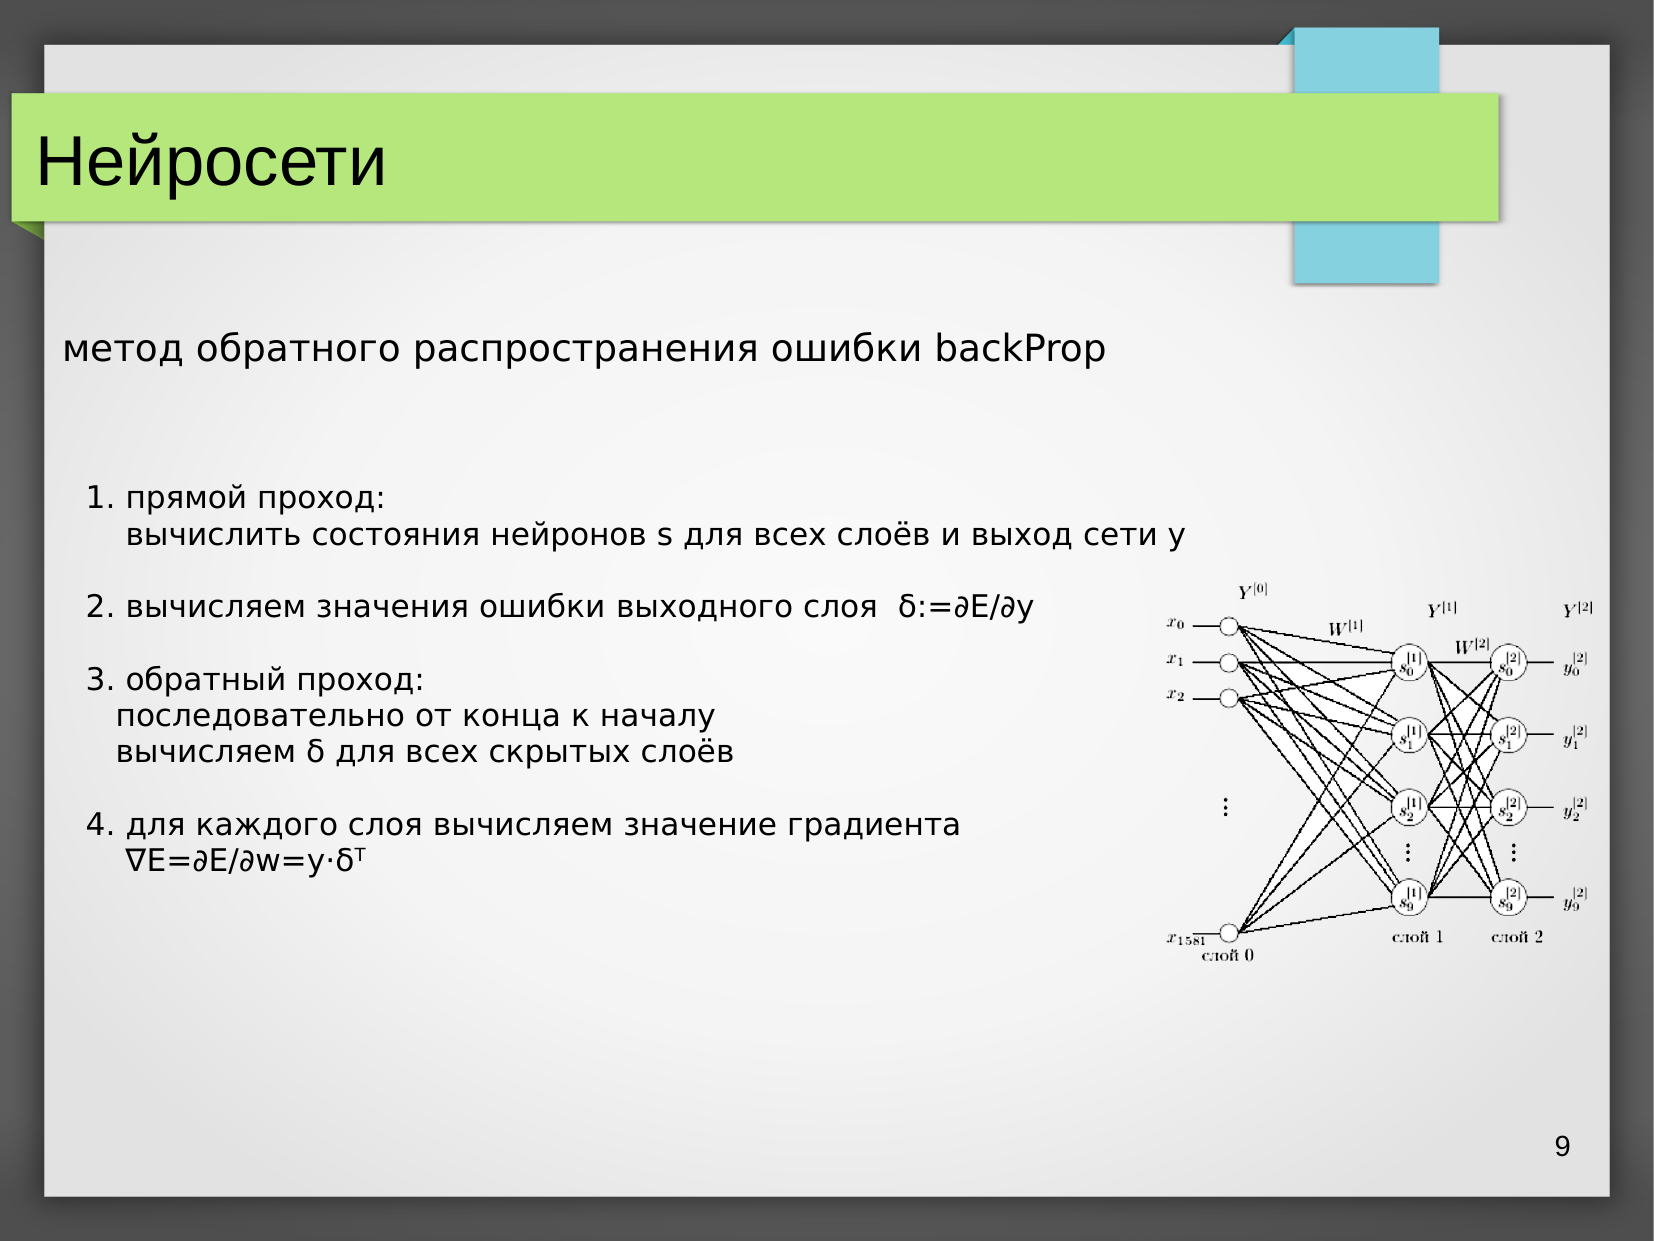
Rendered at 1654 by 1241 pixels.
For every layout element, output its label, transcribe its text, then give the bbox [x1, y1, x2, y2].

text_box метод обратного распространения ошибки backProp [47, 318, 1470, 378]
title Нейросети [35, 121, 1489, 201]
text_box 1. прямой проход: вычислить состояния нейронов s для всех слоёв и выход сети y 2. вычисляем значения ошибки выходного слоя δ:=∂E/∂y 3. обратный проход: последовательно от конца к началу вычисляем δ для всех скрытых слоёв 4. для каждого слоя вычисляем значение градиента ∇E=∂E/∂w=y⋅δT [70, 472, 1205, 923]
picture [0, 0, 1654, 1241]
